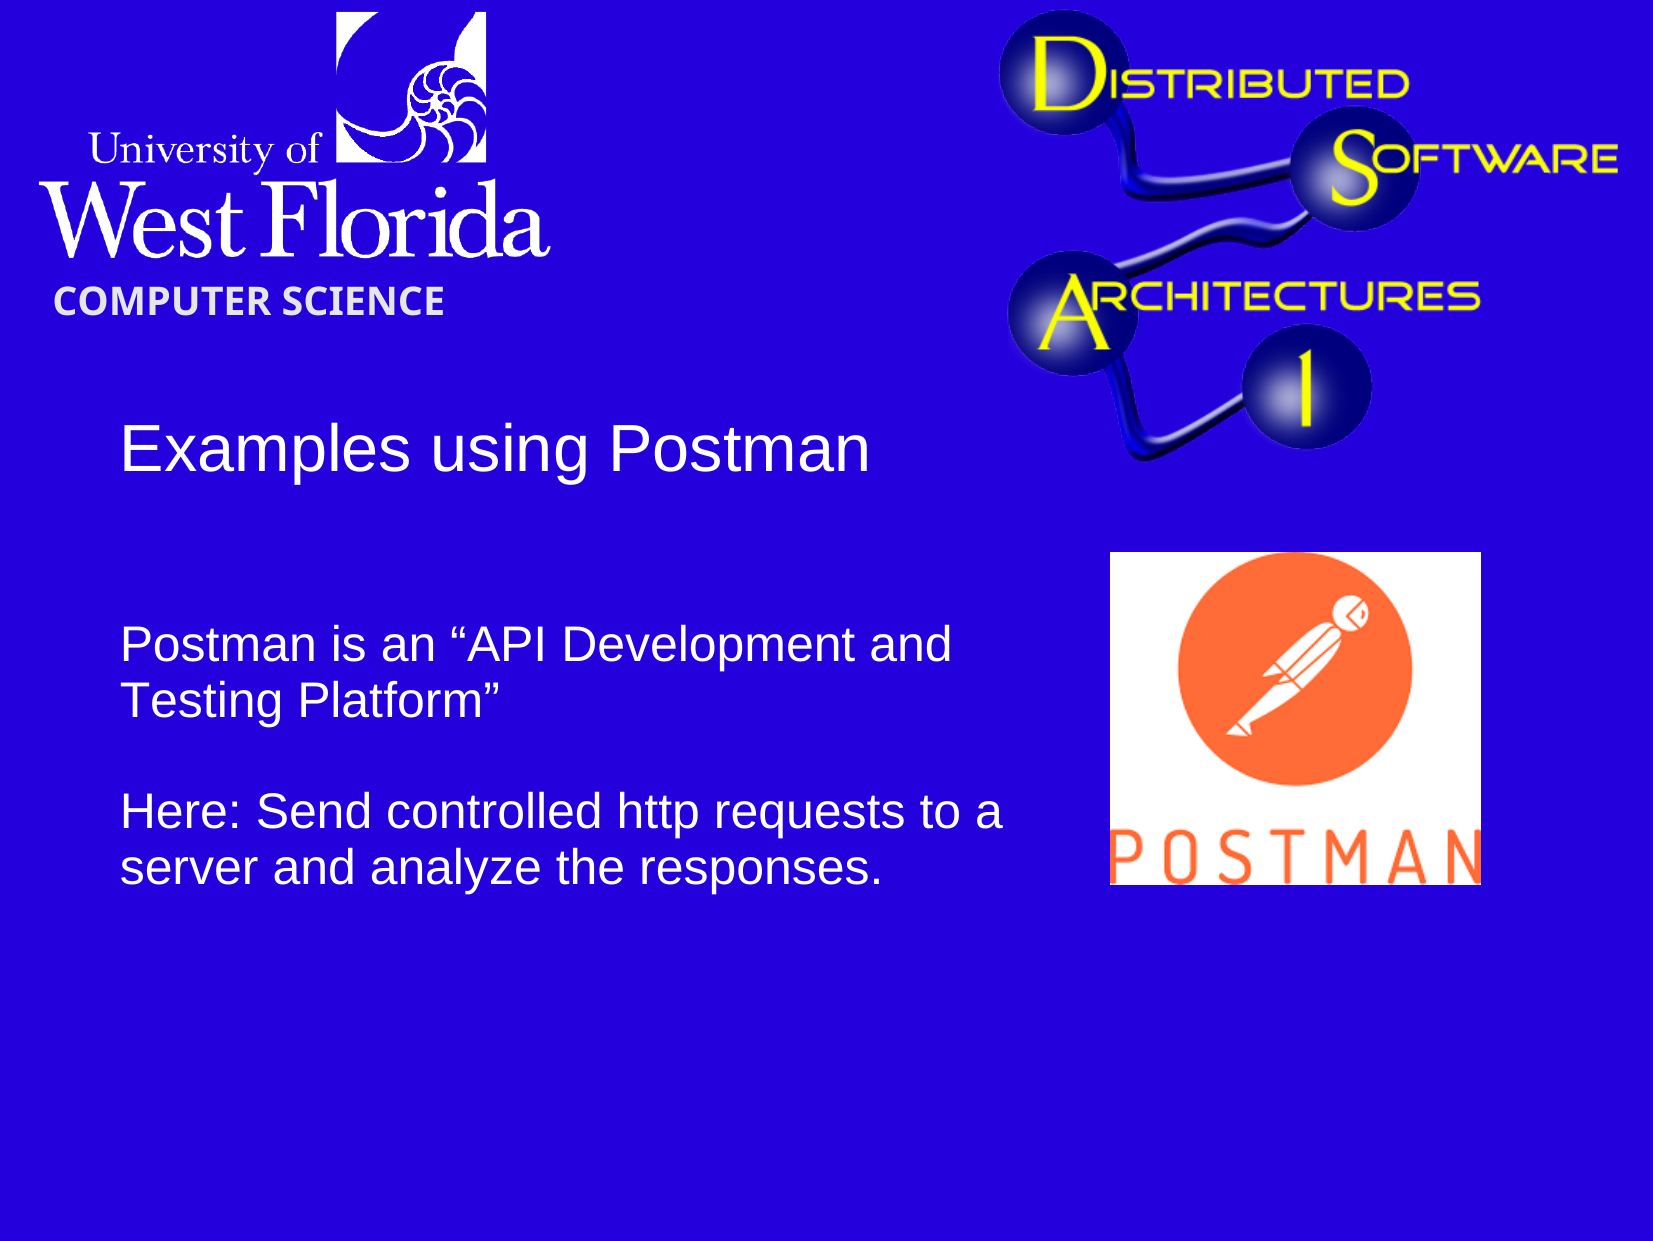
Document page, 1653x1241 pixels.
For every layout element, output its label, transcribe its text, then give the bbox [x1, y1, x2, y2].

picture [1110, 552, 1481, 886]
picture [37, 0, 558, 262]
text_box COMPUTER SCIENCE [37, 262, 562, 333]
picture [910, 0, 1653, 506]
text_box Examples using Postman Postman is an “API Development and Testing Platform” Here: Send controlled http requests to a server and analyze the responses. [105, 405, 1117, 1066]
